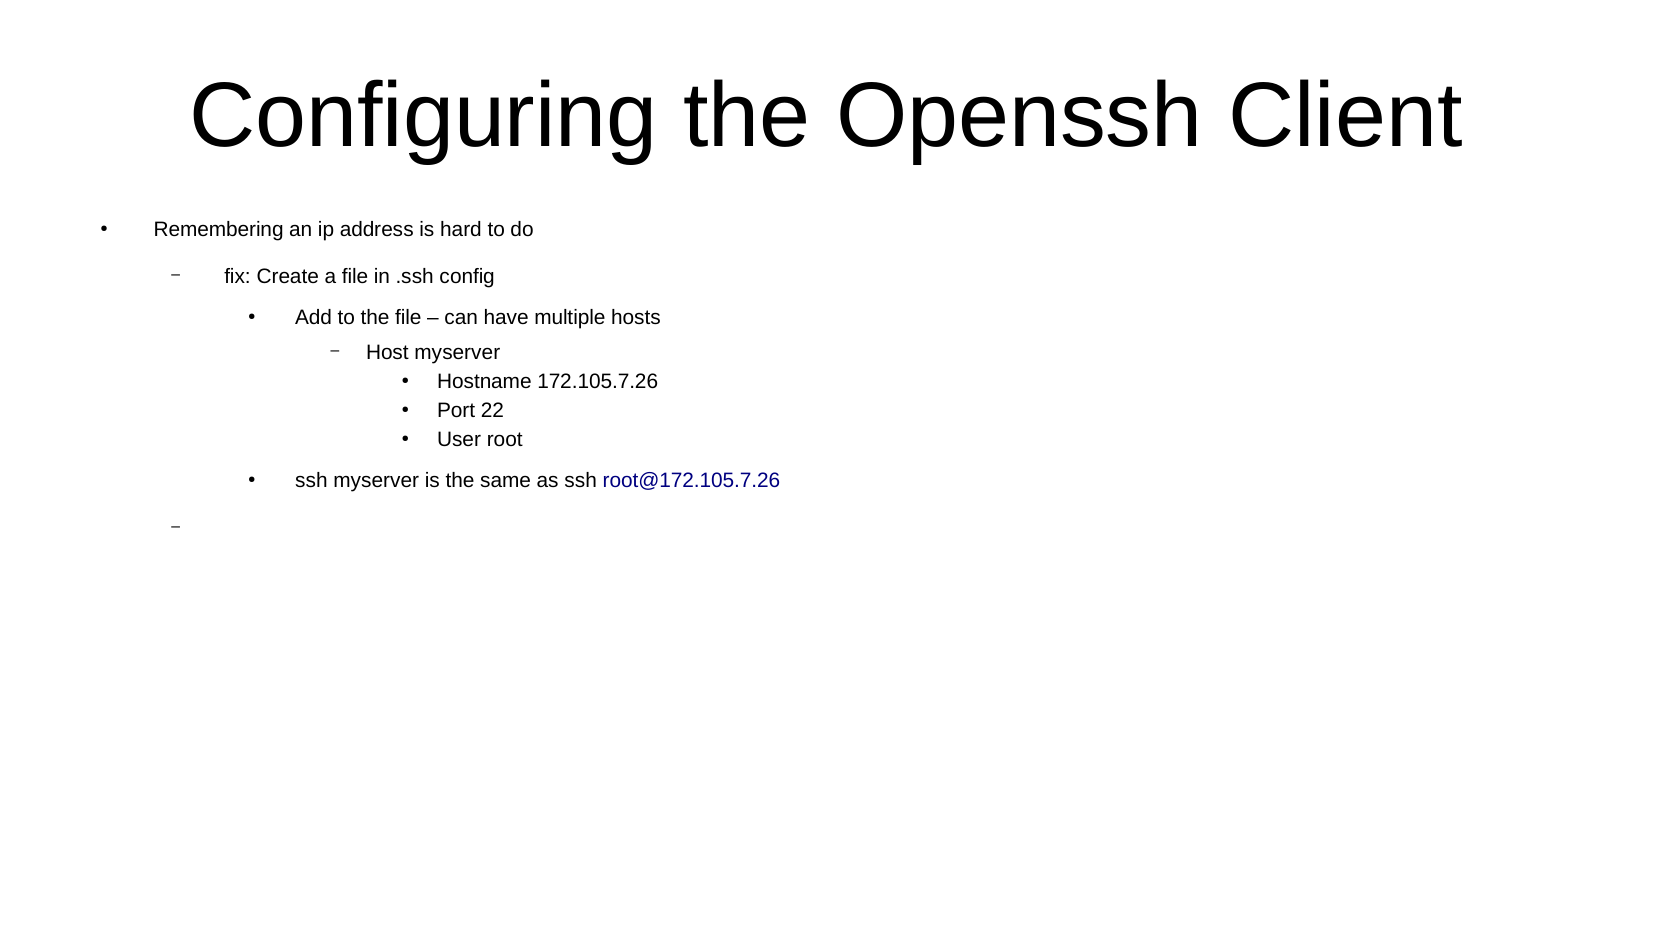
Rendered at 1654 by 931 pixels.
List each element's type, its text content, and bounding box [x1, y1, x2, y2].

title Configuring the Openssh Client [82, 37, 1571, 193]
list Remembering an ip address is hard to do fix: Create a file in .ssh config Add to the file – can have multiple hosts Host myserver Hostname 172.105.7.26 Port 22 User root ssh myserver is the same as ssh root@172.105.7.26 [82, 217, 1621, 901]
